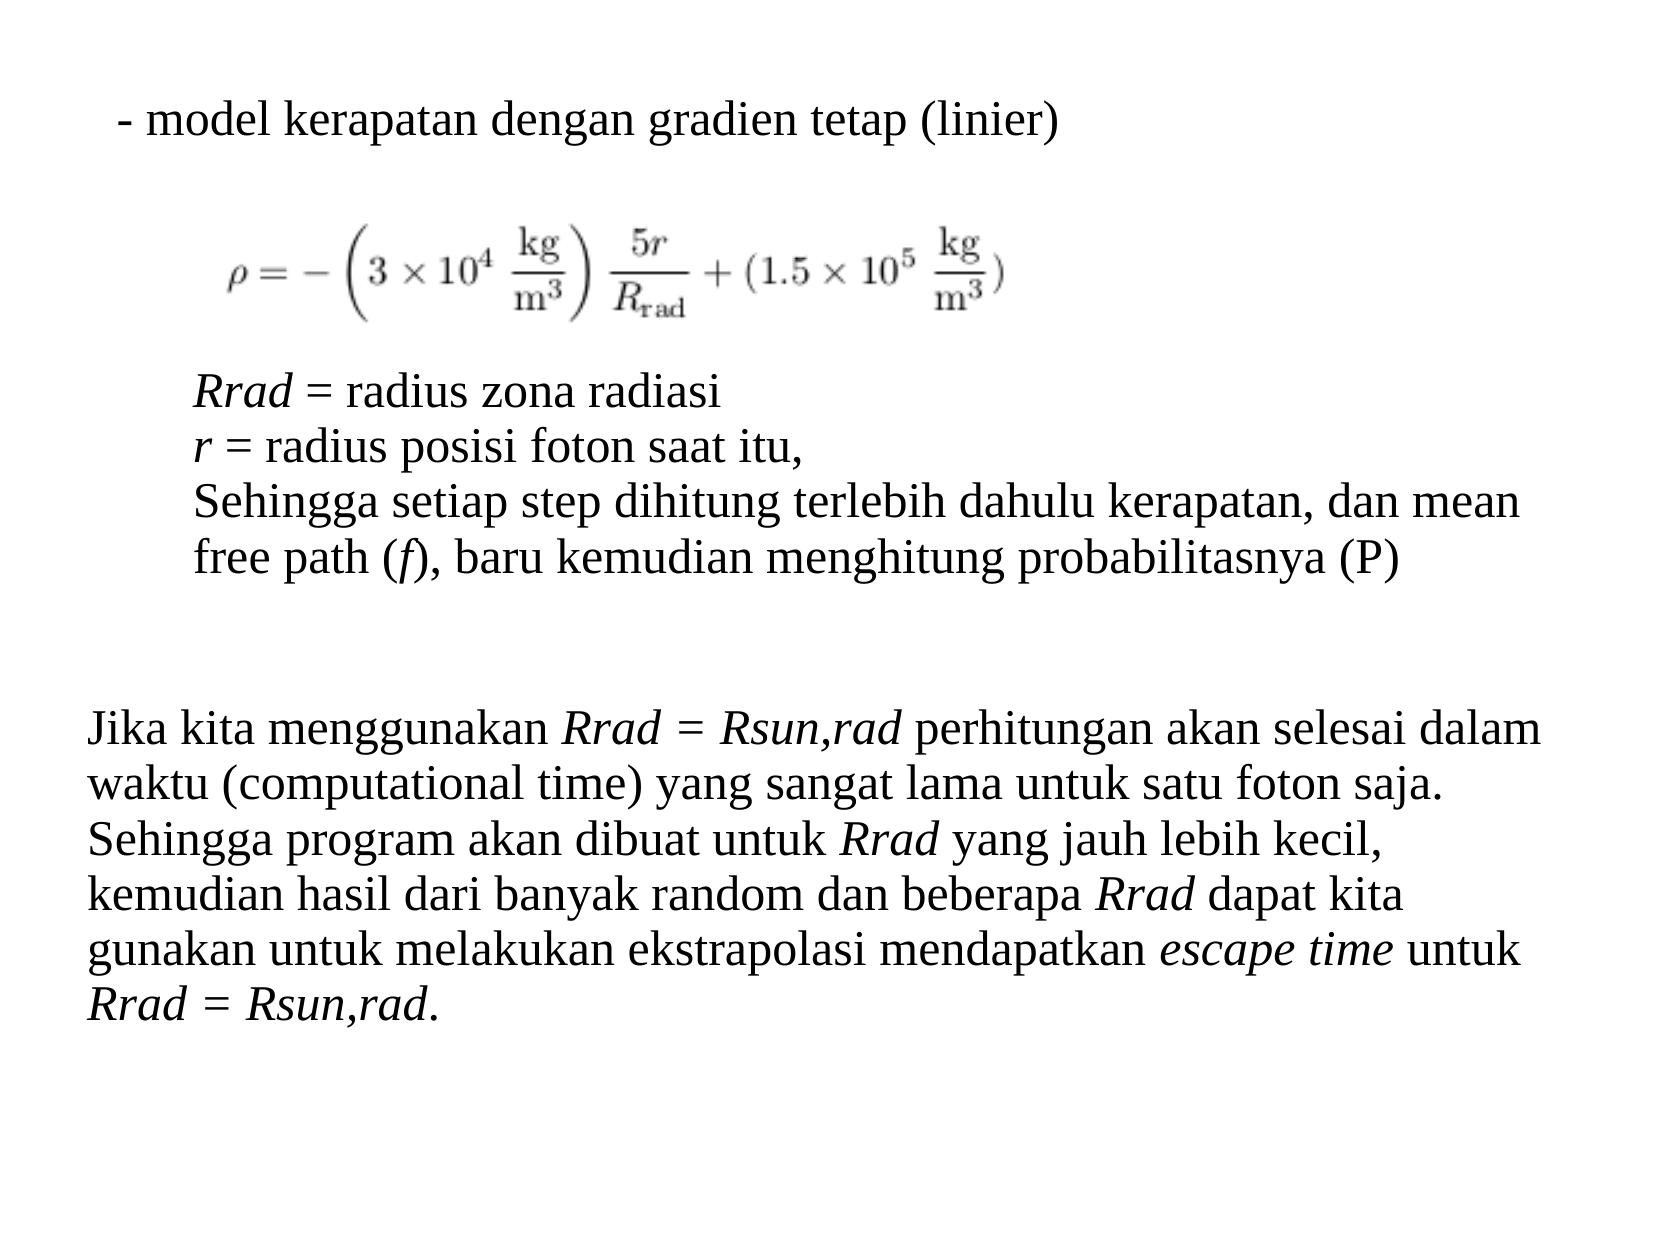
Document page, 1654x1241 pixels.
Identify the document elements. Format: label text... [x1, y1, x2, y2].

picture [206, 203, 1042, 349]
text_box Jika kita menggunakan Rrad = Rsun,rad perhitungan akan selesai dalam waktu (computational time) yang sangat lama untuk satu foton saja. Sehingga program akan dibuat untuk Rrad yang jauh lebih kecil, kemudian hasil dari banyak random dan beberapa Rrad dapat kita gunakan untuk melakukan ekstrapolasi mendapatkan escape time untuk Rrad = Rsun,rad. [72, 692, 1588, 1039]
text_box - model kerapatan dengan gradien tetap (linier) [101, 83, 1125, 154]
text_box Rrad = radius zona radiasi r = radius posisi foton saat itu, Sehingga setiap step dihitung terlebih dahulu kerapatan, dan mean free path (f), baru kemudian menghitung probabilitasnya (P) [178, 355, 1546, 592]
